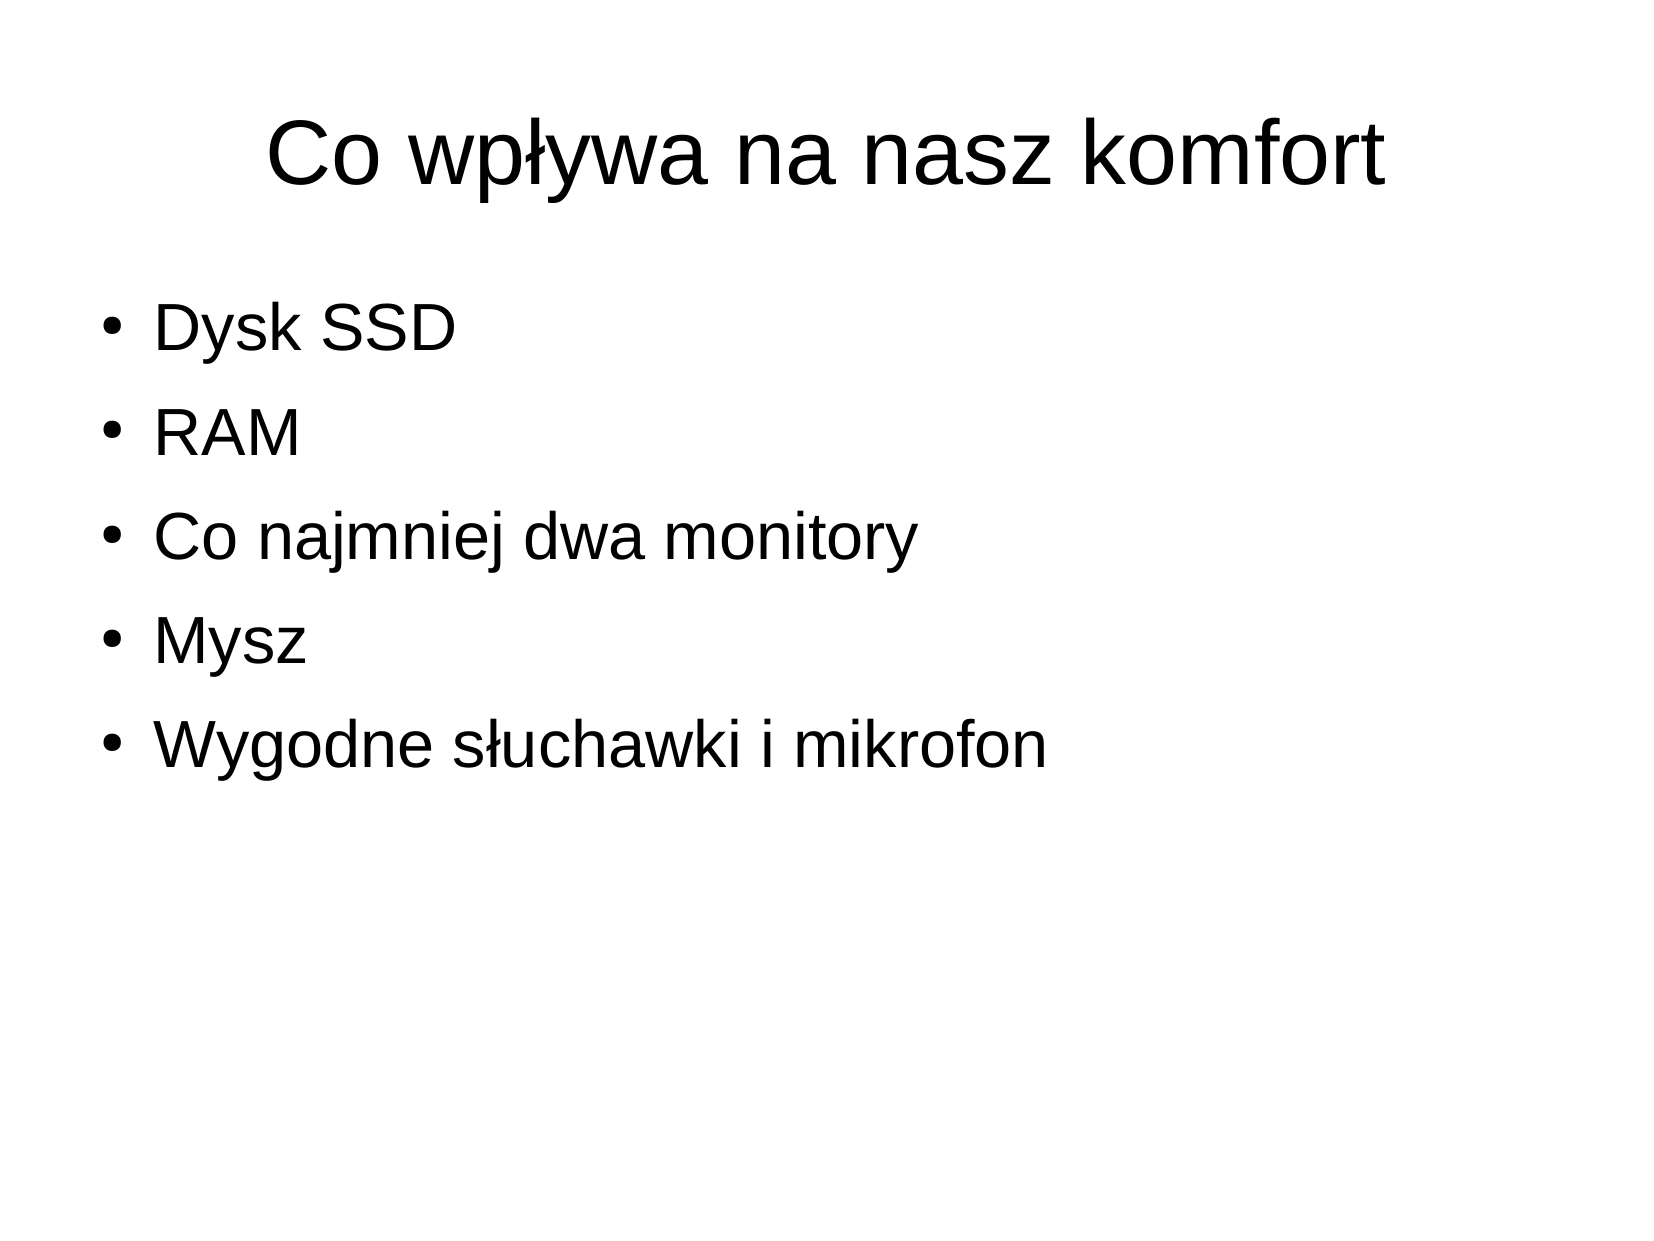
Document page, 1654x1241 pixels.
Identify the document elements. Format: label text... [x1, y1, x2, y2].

title Co wpływa na nasz komfort [82, 49, 1571, 257]
list Dysk SSD RAM Co najmniej dwa monitory Mysz Wygodne słuchawki i mikrofon [82, 290, 1538, 1010]
